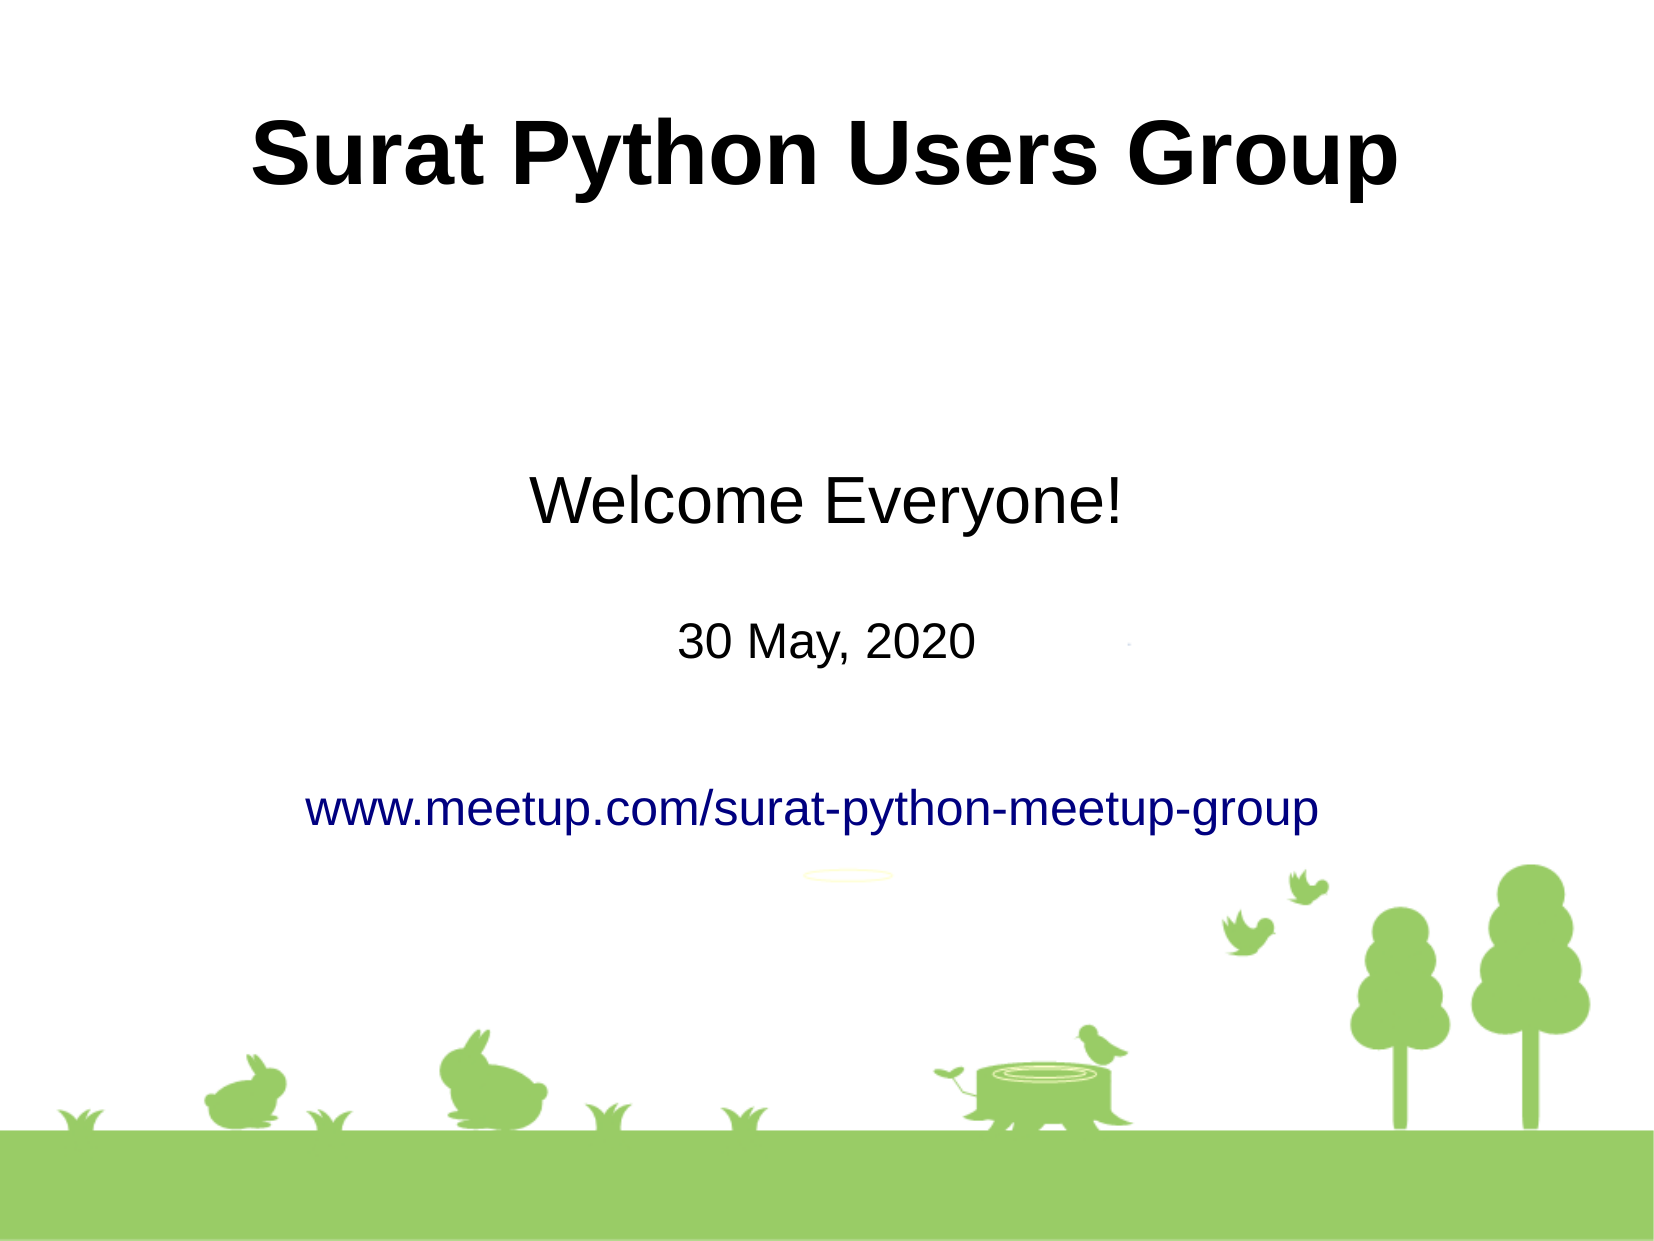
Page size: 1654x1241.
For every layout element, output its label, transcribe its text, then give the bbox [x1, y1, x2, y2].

subtitle Welcome Everyone! 30 May, 2020 www.meetup.com/surat-python-meetup-group [82, 290, 1571, 1010]
picture [0, 0, 1654, 1241]
title Surat Python Users Group [82, 49, 1571, 257]
